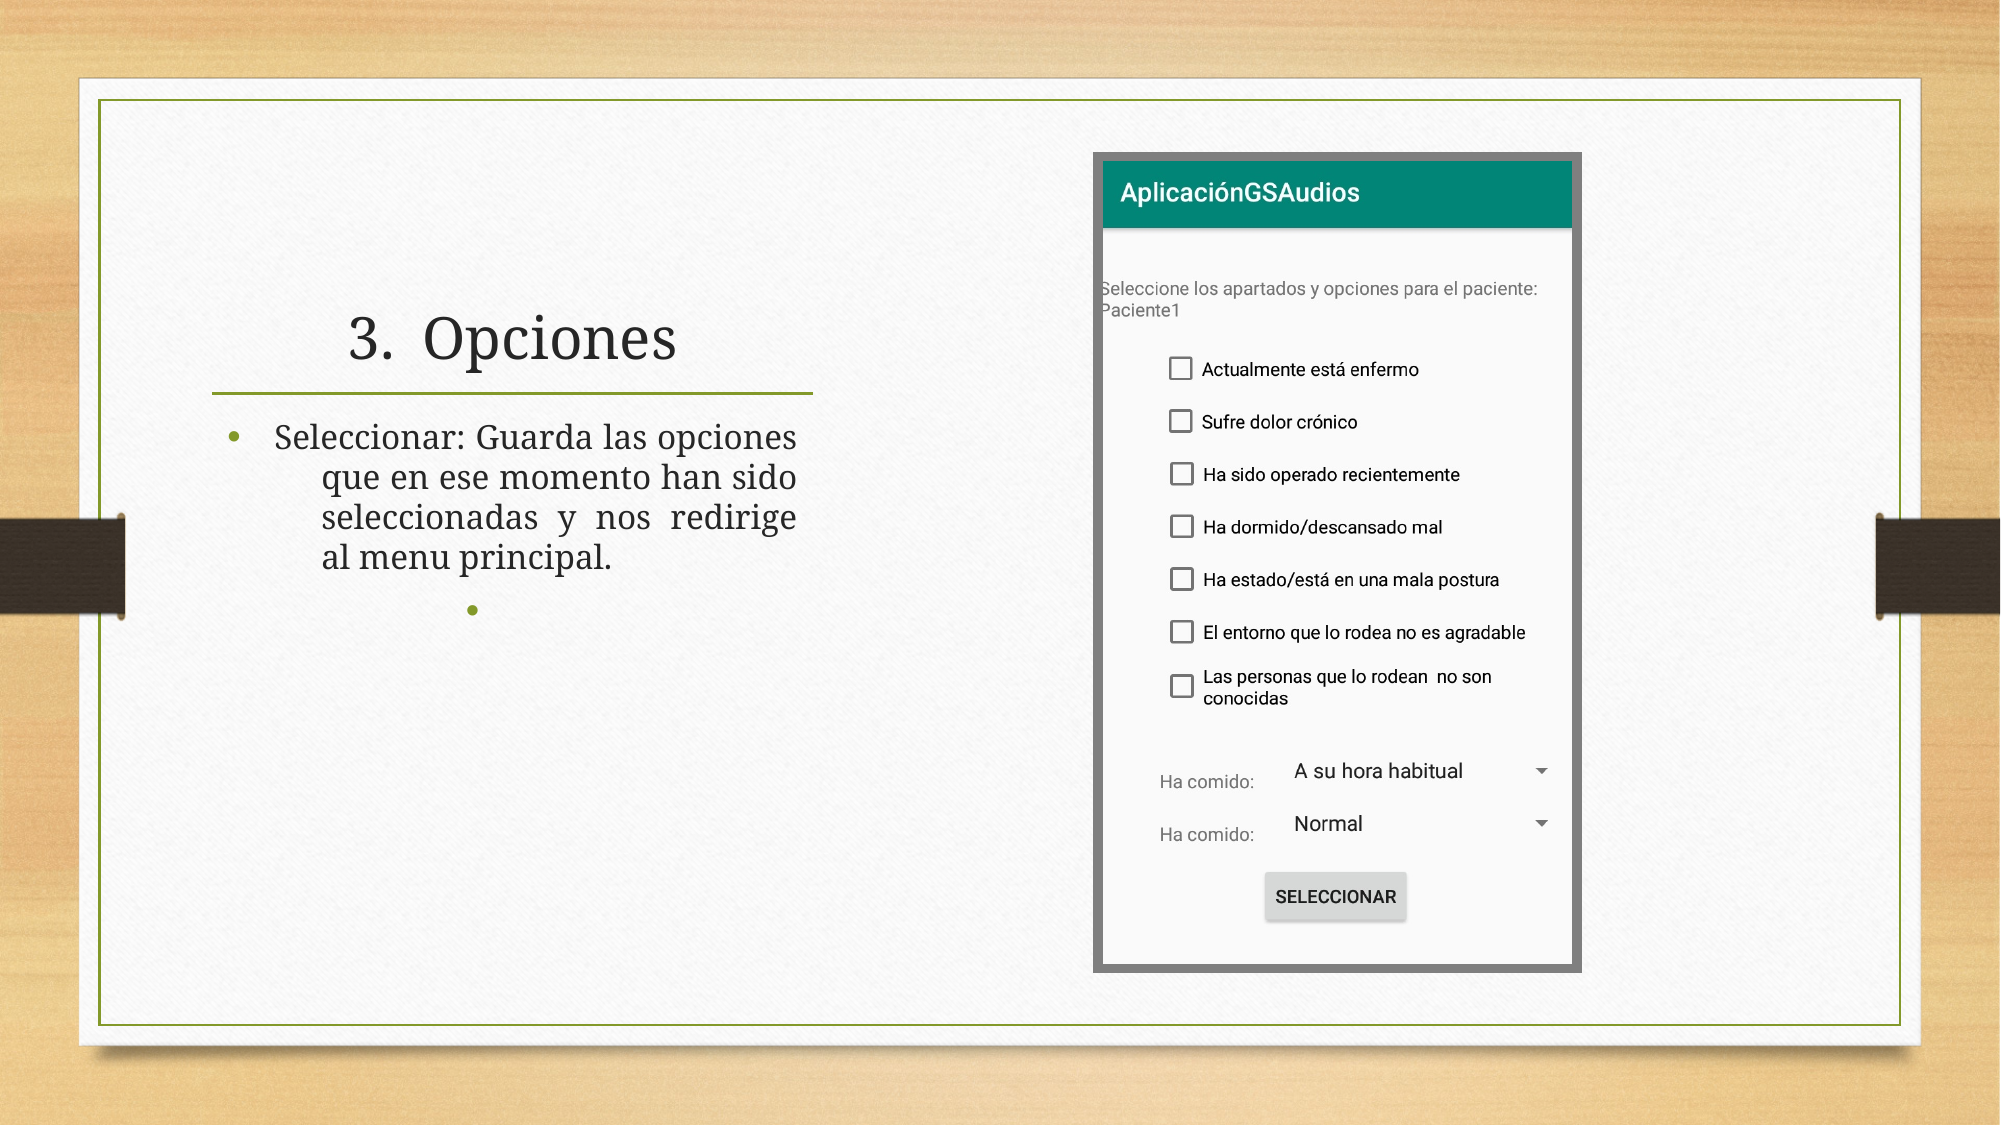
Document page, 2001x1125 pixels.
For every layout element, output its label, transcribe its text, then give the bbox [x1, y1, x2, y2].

picture [0, 0, 2000, 1125]
title 3. Opciones [212, 161, 813, 379]
list Seleccionar: Guarda las opciones que en ese momento han sido seleccionadas y nos redirige al menu principal. [212, 409, 813, 964]
